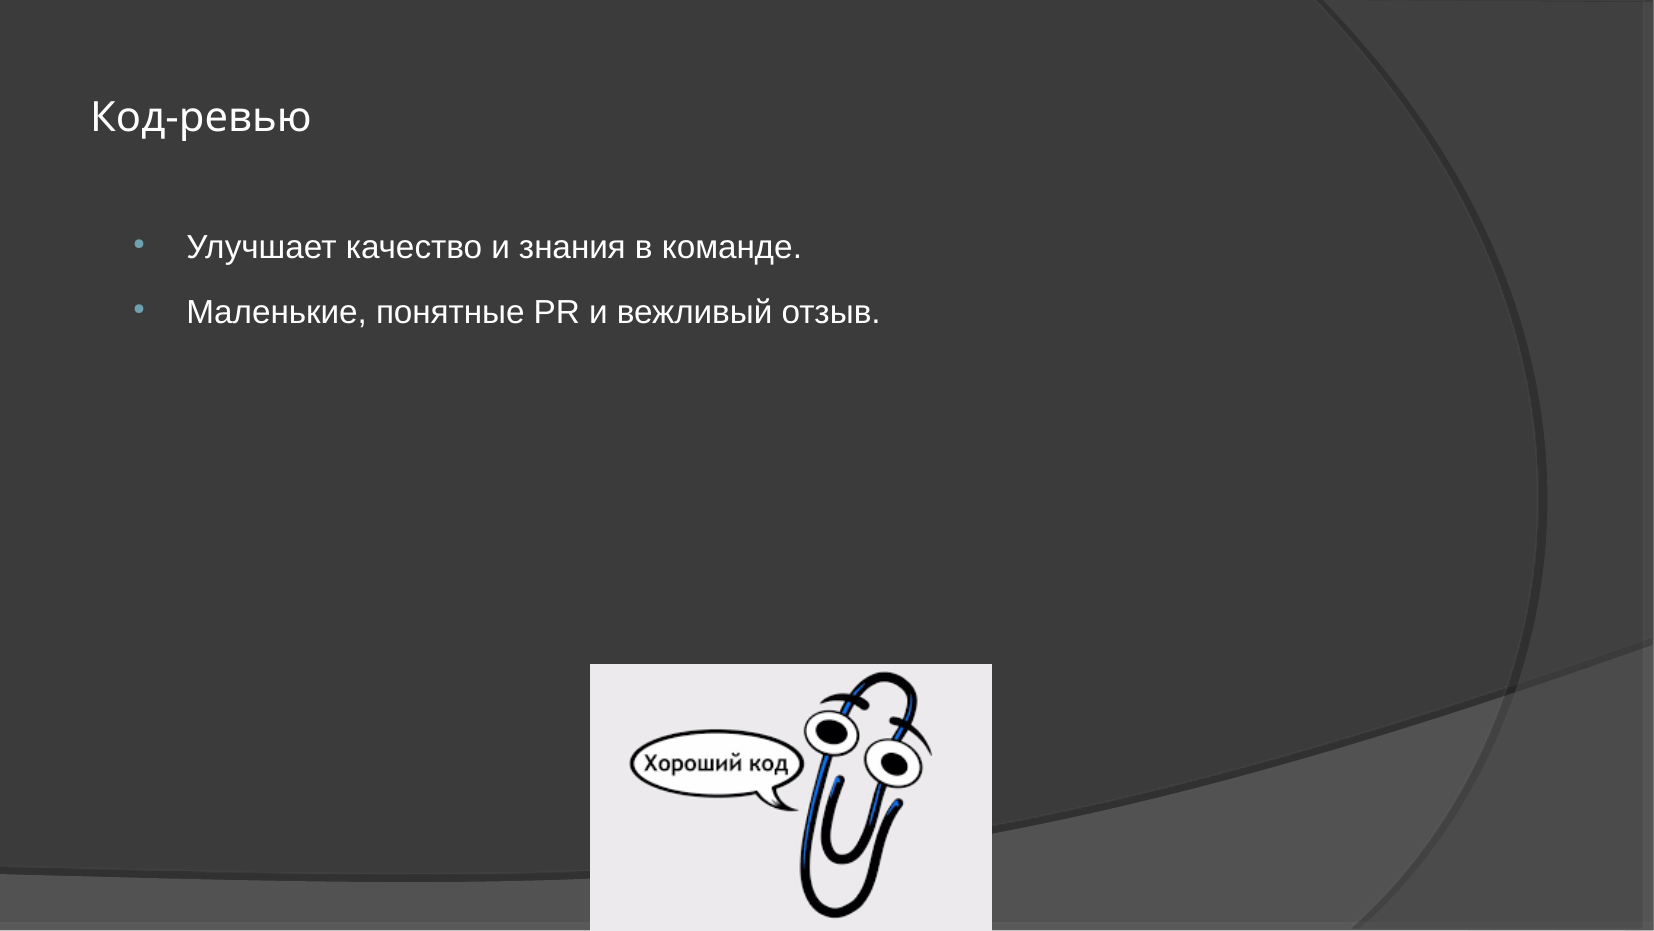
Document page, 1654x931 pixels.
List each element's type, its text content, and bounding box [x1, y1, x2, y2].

title Код-ревью [82, 37, 1571, 193]
list Улучшает качество и знания в команде. Маленькие, понятные PR и вежливый отзыв. [82, 217, 1571, 758]
picture [590, 664, 992, 931]
